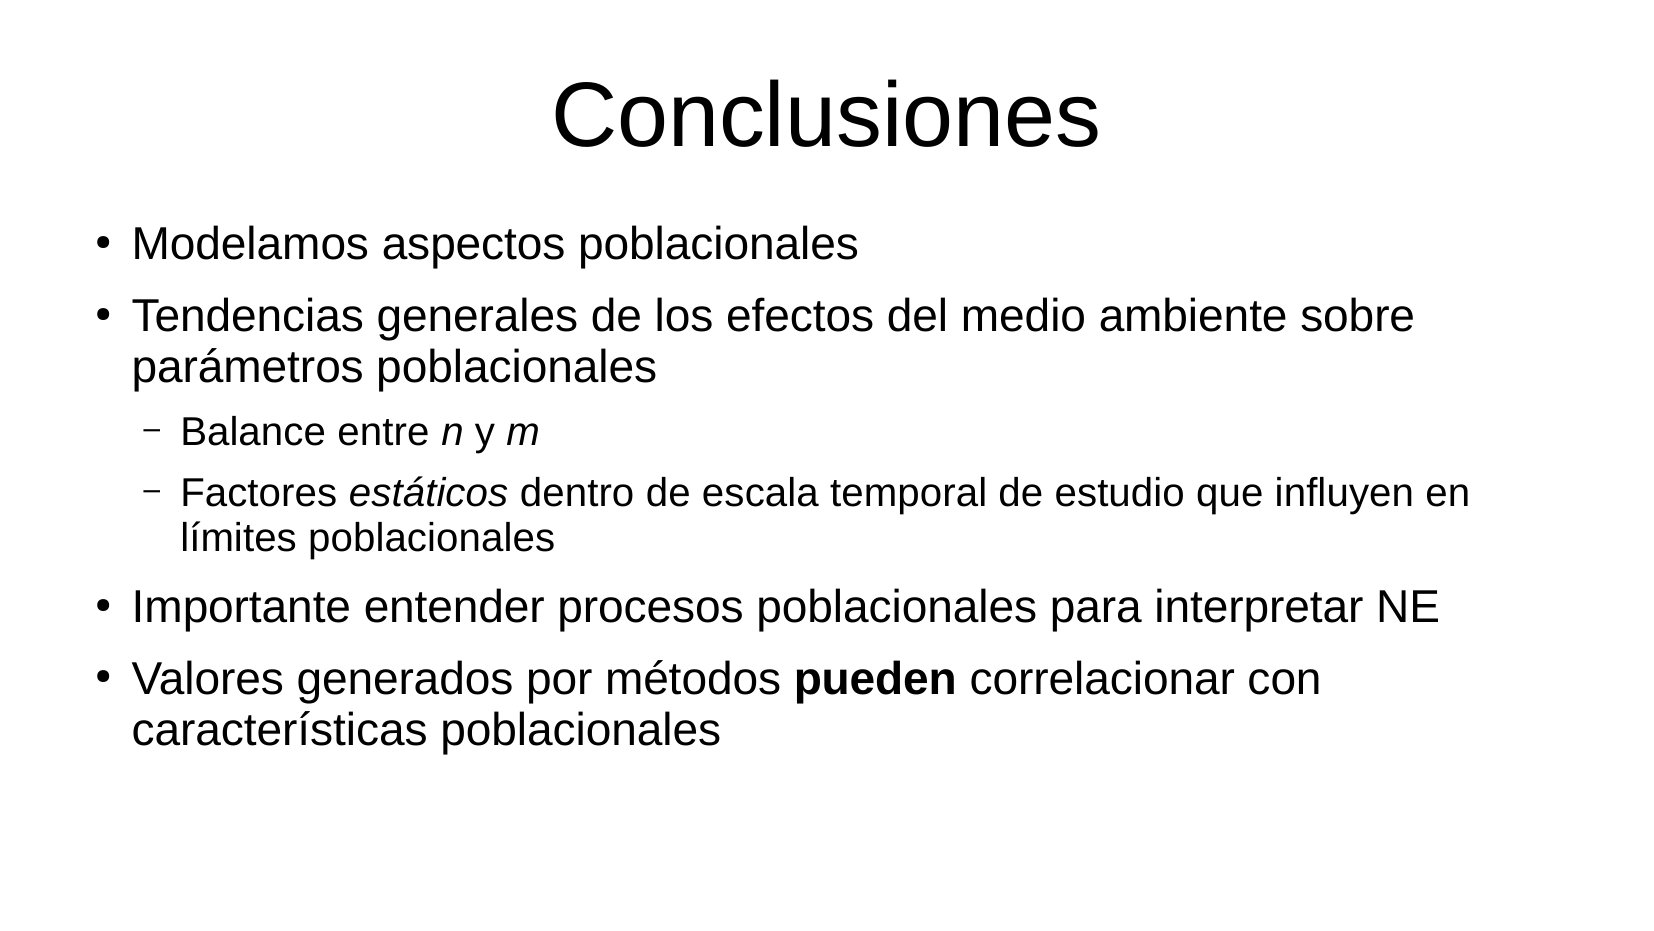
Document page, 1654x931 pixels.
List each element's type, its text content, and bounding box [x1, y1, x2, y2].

list Modelamos aspectos poblacionales Tendencias generales de los efectos del medio ambiente sobre parámetros poblacionales Balance entre n y m Factores estáticos dentro de escala temporal de estudio que influyen en límites poblacionales Importante entender procesos poblacionales para interpretar NE Valores generados por métodos pueden correlacionar con características poblacionales [82, 217, 1571, 758]
title Conclusiones [82, 37, 1571, 193]
